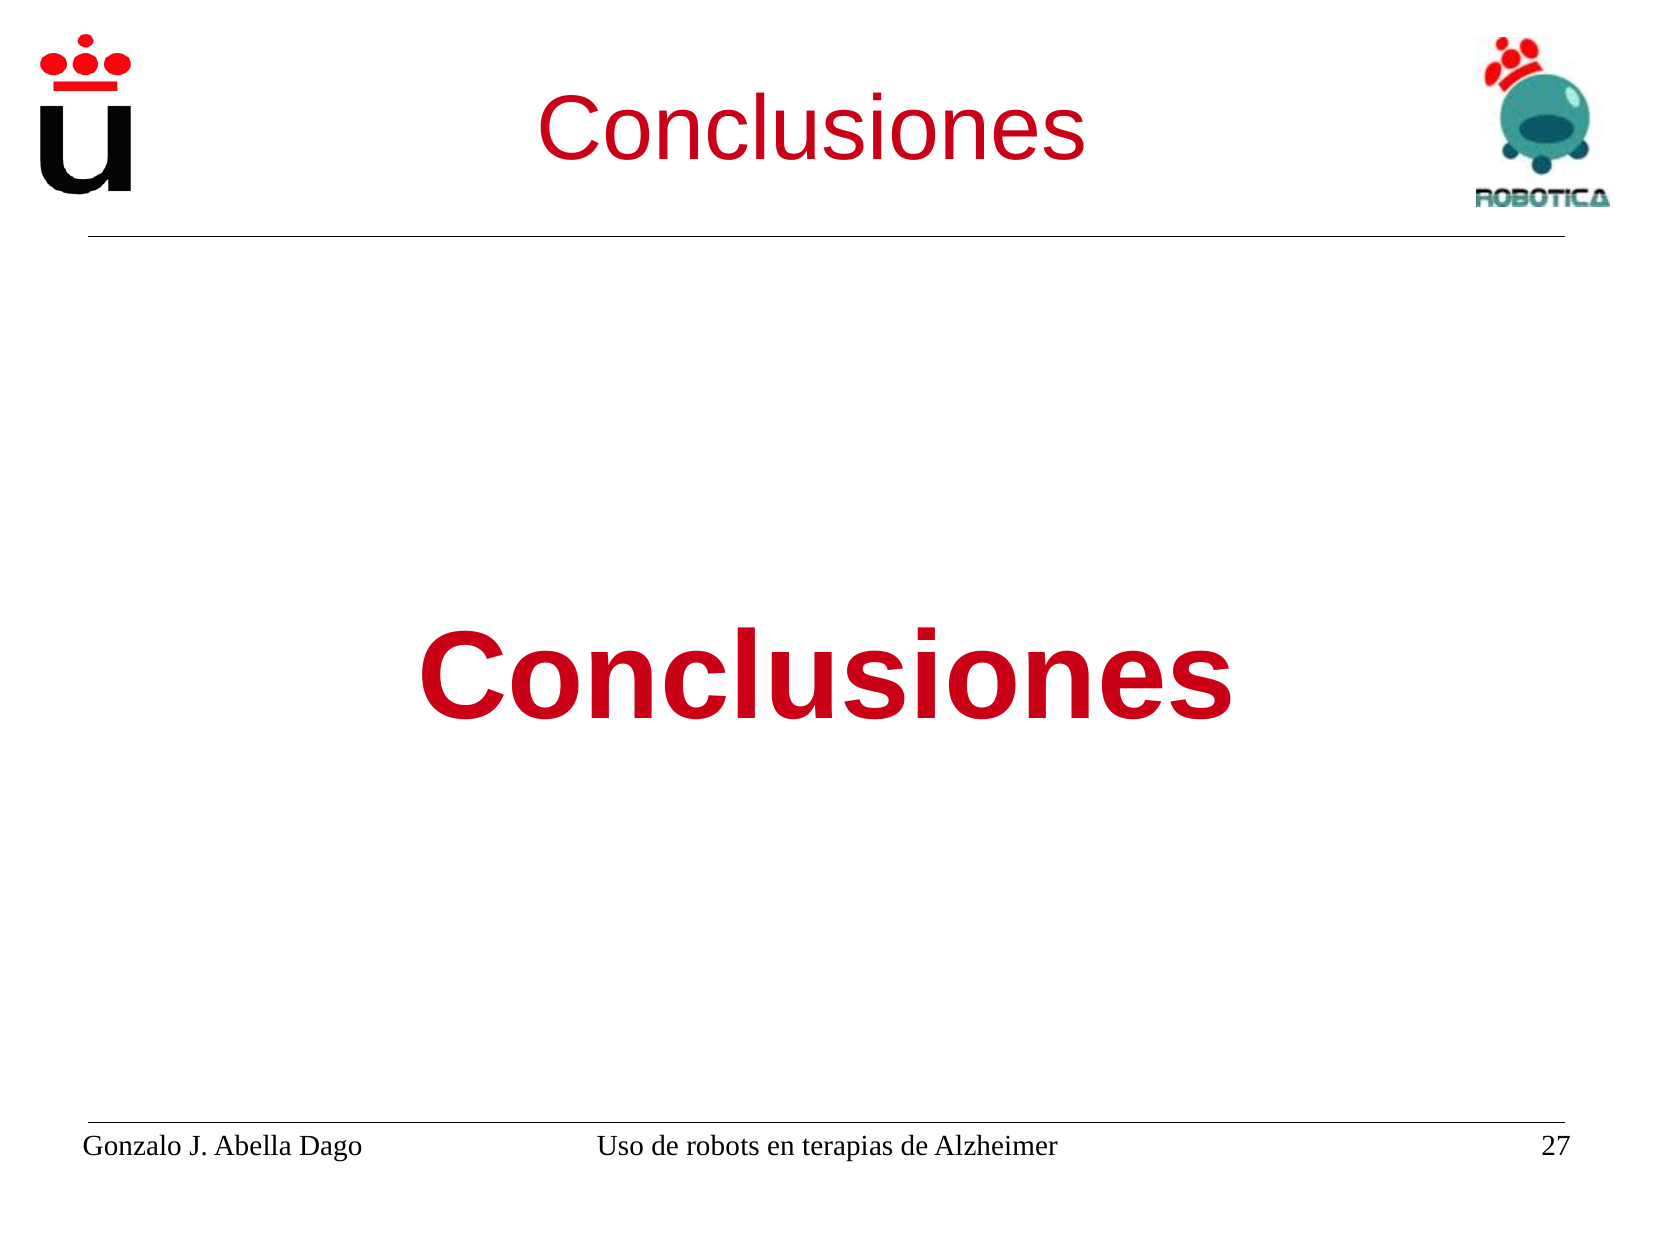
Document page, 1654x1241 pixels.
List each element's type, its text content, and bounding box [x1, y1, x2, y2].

picture [29, 29, 148, 207]
subtitle Conclusiones [82, 273, 1571, 1077]
title Conclusiones [206, 76, 1418, 180]
picture [1476, 37, 1610, 207]
